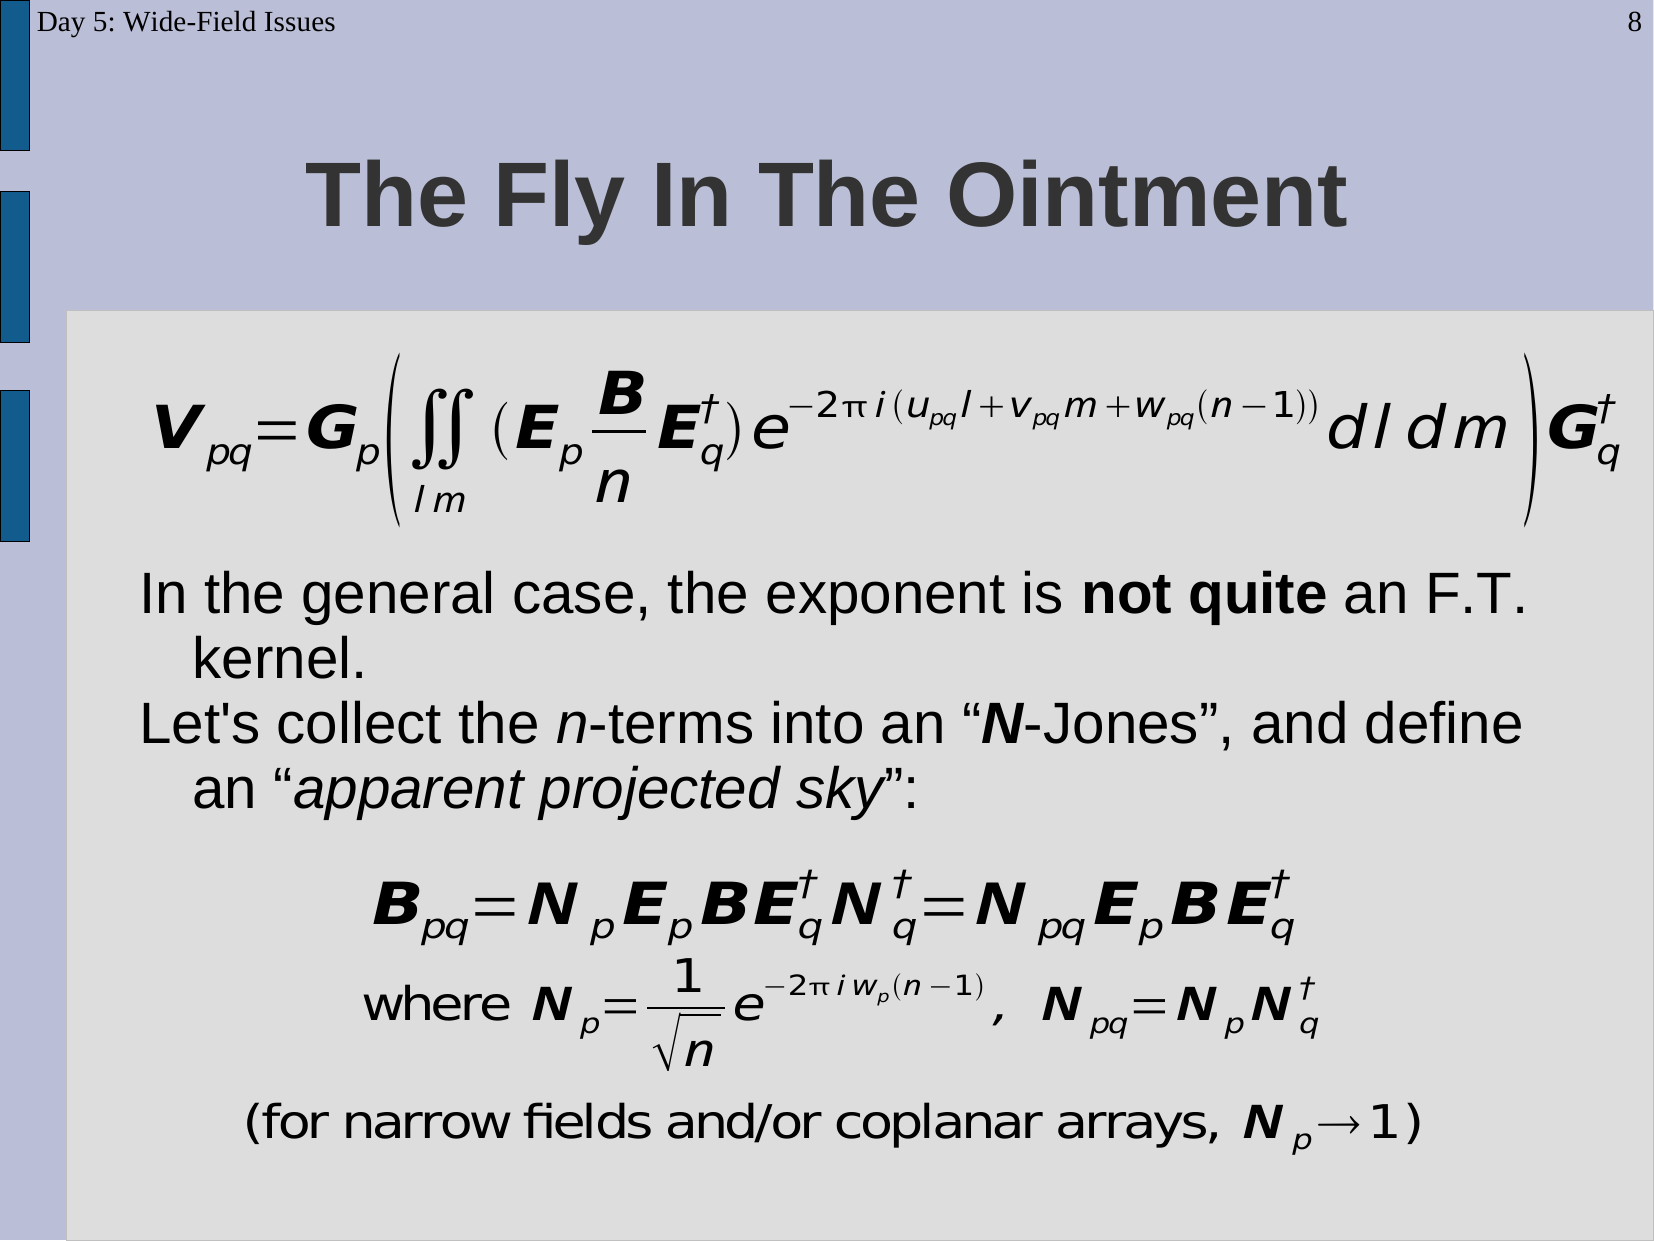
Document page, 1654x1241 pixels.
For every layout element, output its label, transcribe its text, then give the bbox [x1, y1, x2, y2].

chart [236, 856, 1428, 1156]
title The Fly In The Ointment [121, 91, 1534, 299]
chart [145, 350, 1625, 532]
list In the general case, the exponent is not quite an F.T. kernel. Let's collect the n-terms into an “N-Jones”, and define an “apparent projected sky”: [121, 561, 1534, 833]
